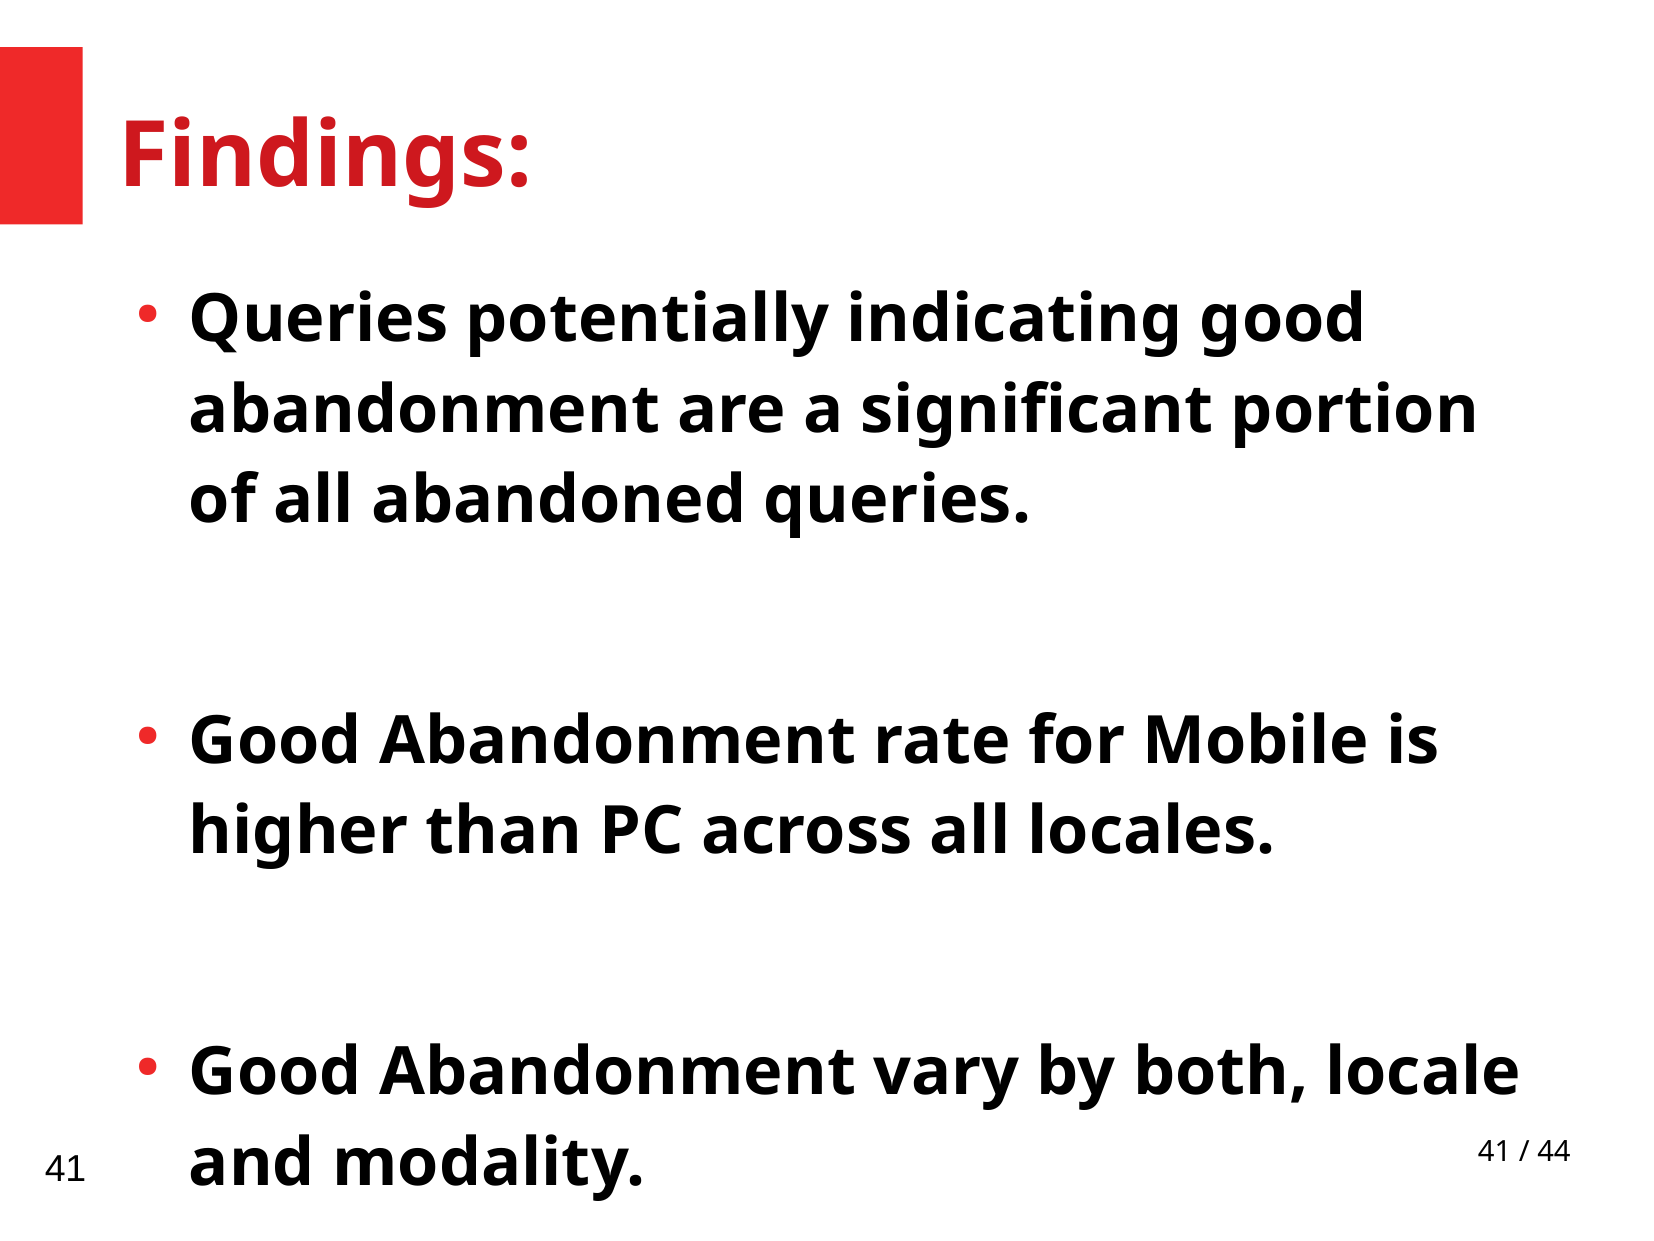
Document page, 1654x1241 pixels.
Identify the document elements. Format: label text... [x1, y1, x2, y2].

text_box 41 [30, 1140, 106, 1197]
list Queries potentially indicating good abandonment are a significant portion of all abandoned queries. Good Abandonment rate for Mobile is higher than PC across all locales. Good Abandonment vary by both, locale and modality. [118, 270, 1536, 1186]
title Findings: [118, 49, 1571, 257]
